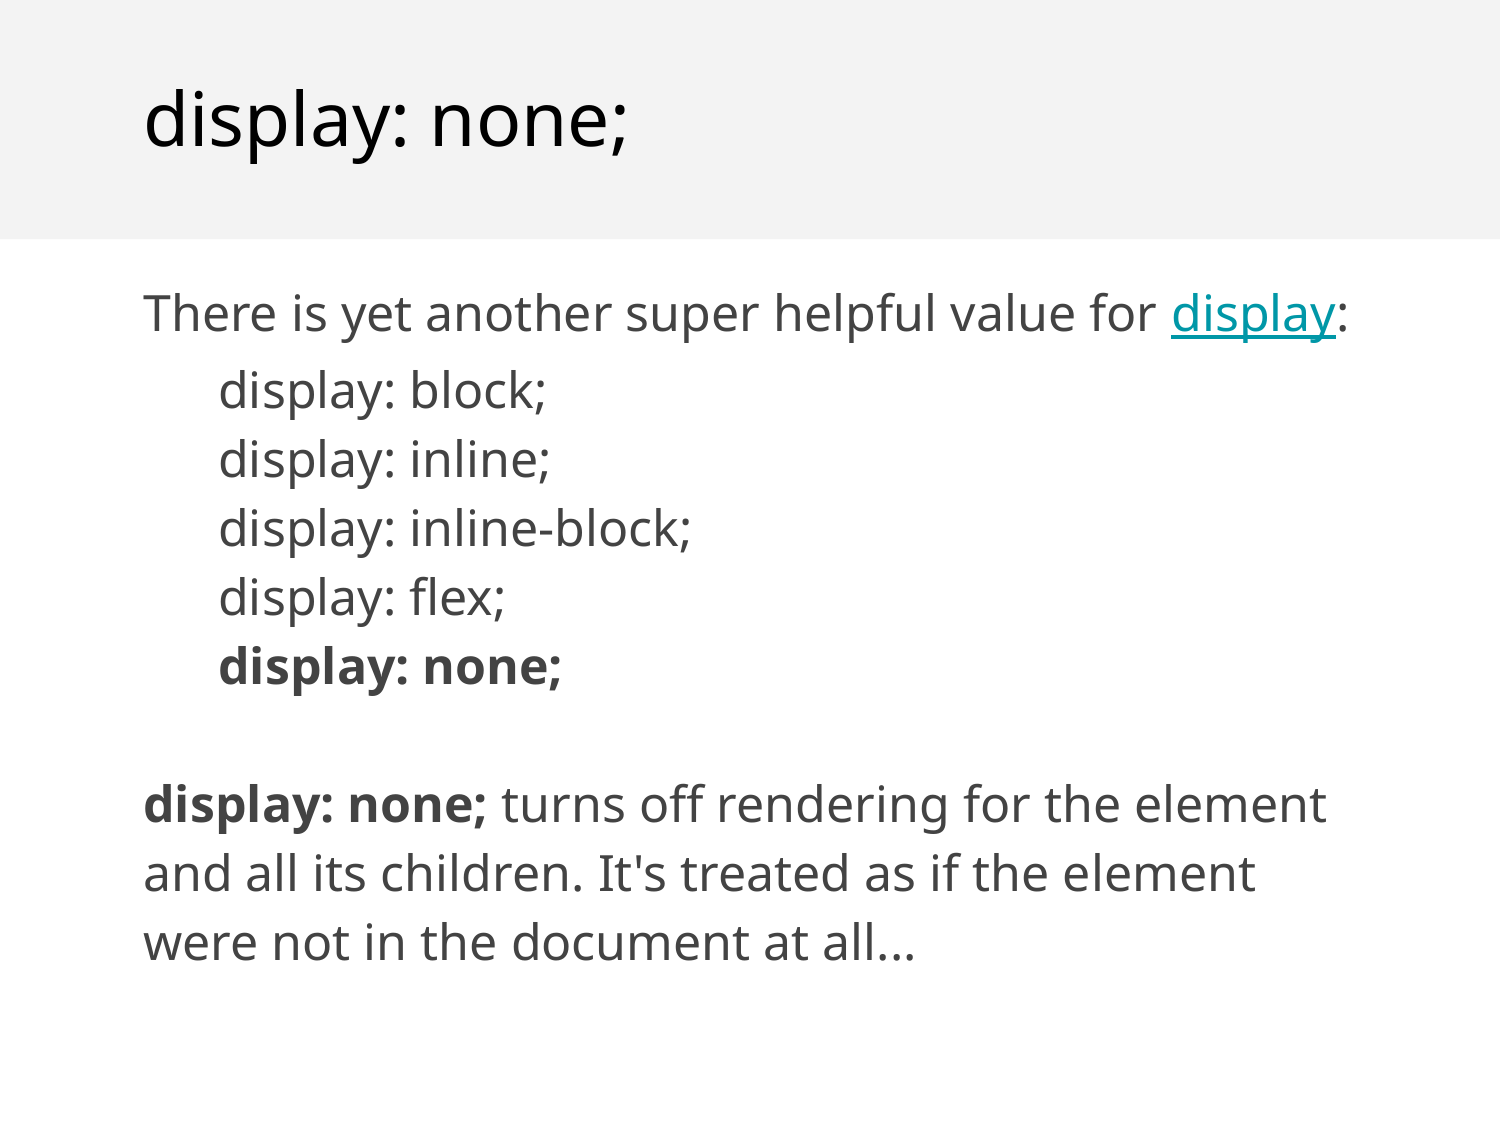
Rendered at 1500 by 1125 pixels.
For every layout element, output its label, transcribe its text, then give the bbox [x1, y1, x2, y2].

list There is yet another super helpful value for display: display: block; display: inline; display: inline-block; display: flex; display: none; display: none; turns off rendering for the element and all its children. It's treated as if the element were not in the document at all... [128, 255, 1372, 1004]
title display: none; [128, 56, 1432, 183]
